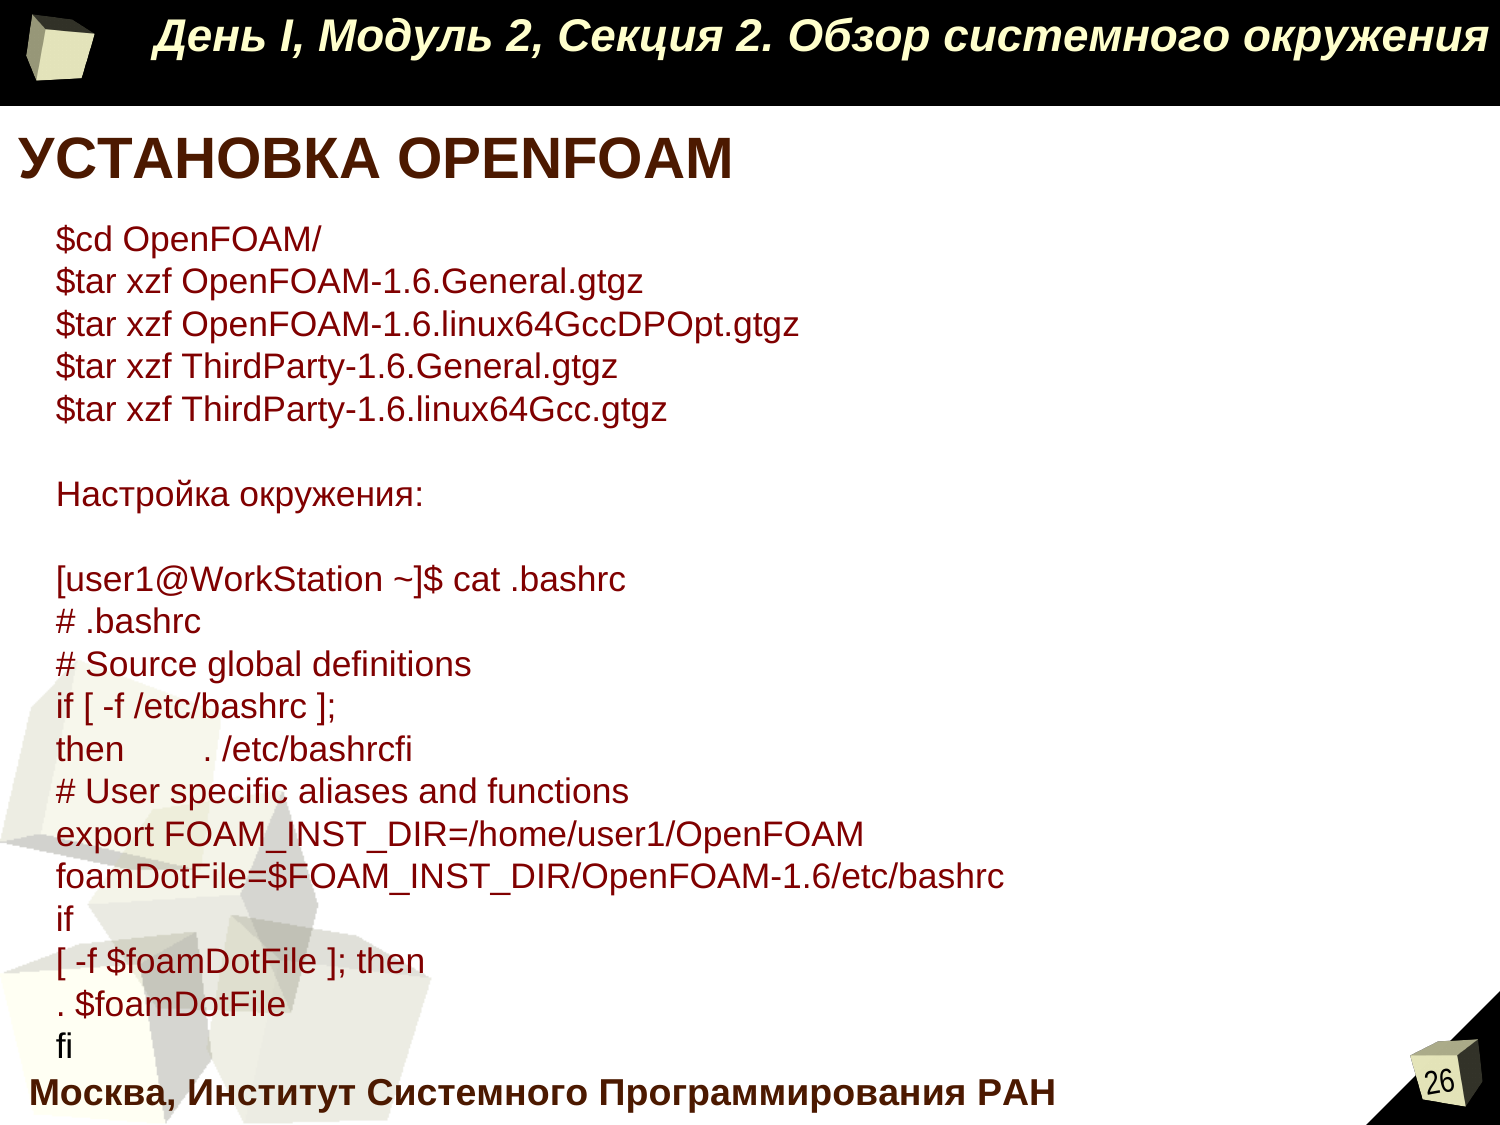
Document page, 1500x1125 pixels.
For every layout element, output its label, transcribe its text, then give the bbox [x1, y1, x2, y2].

text_box УСТАНОВКА OPENFOAM [4, 112, 1500, 198]
text_box $cd OpenFOAM/ $tar xzf OpenFOAM-1.6.General.gtgz $tar xzf OpenFOAM-1.6.linux64GccDPOpt.gtgz $tar xzf ThirdParty-1.6.General.gtgz $tar xzf ThirdParty-1.6.linux64Gcc.gtgz Настройка окружения: [user1@WorkStation ~]$ cat .bashrc # .bashrc # Source global definitions if [ -f /etc/bashrc ]; then . /etc/bashrcfi # User specific aliases and functions export FOAM_INST_DIR=/home/user1/OpenFOAM foamDotFile=$FOAM_INST_DIR/OpenFOAM-1.6/etc/bashrc if [ -f $foamDotFile ]; then . $foamDotFile fi [41, 207, 1459, 1074]
picture [423, 1088, 433, 1102]
picture [0, 659, 433, 1125]
